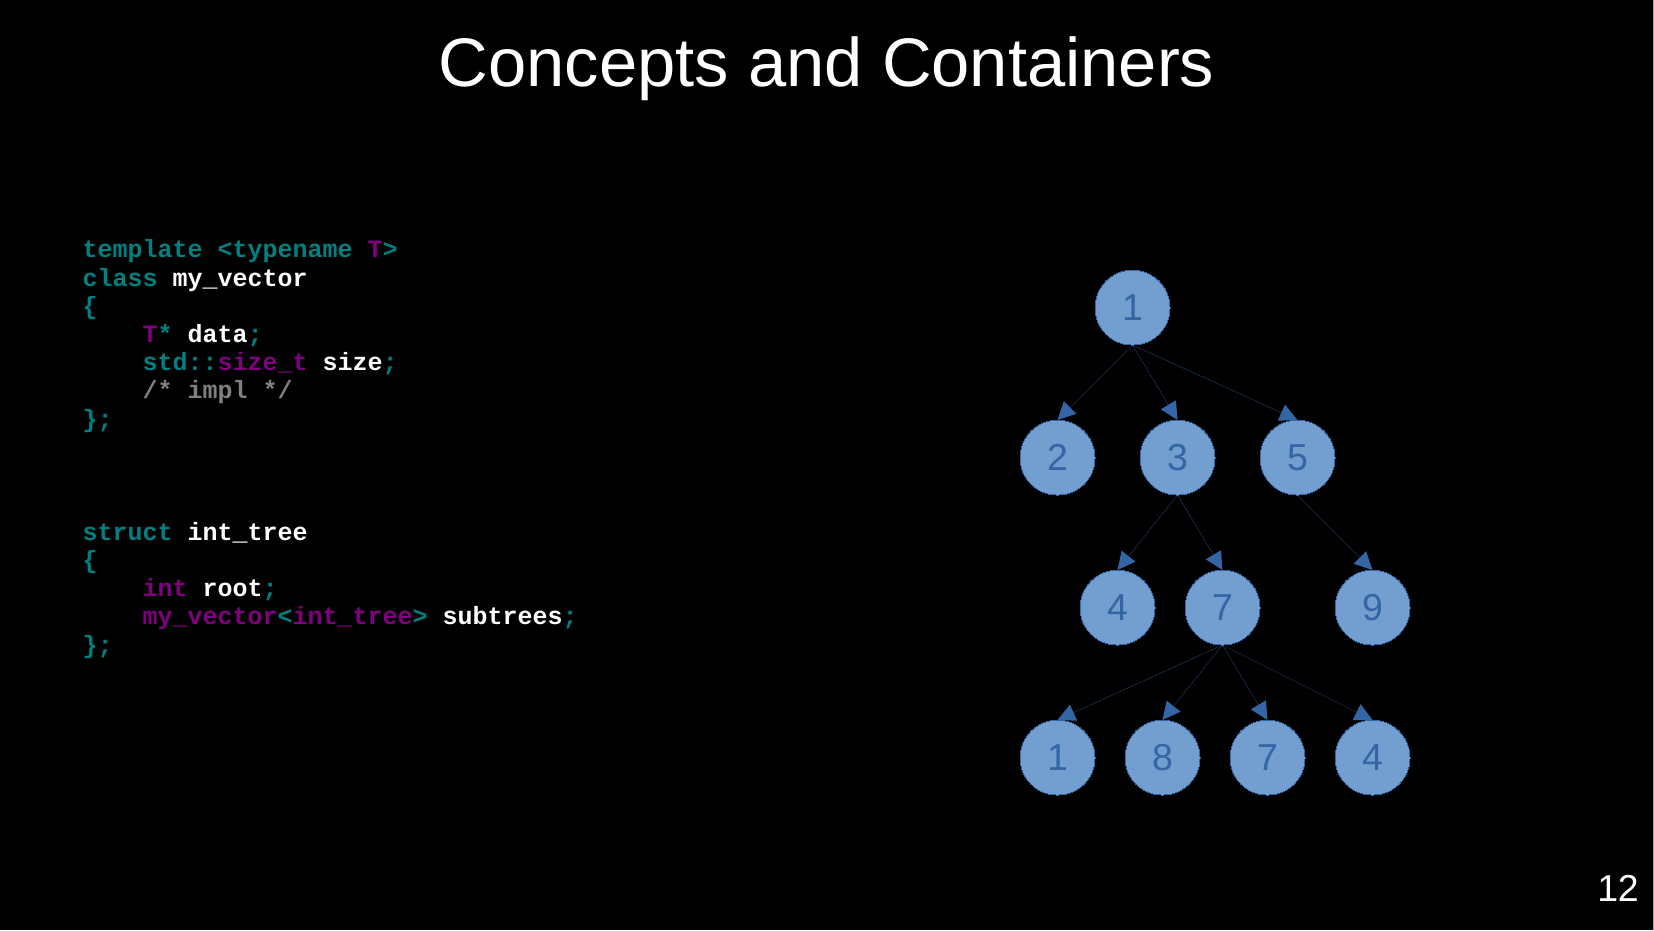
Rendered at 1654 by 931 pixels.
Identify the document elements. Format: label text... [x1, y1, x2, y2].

text_box 8 [1125, 720, 1201, 796]
text_box 9 [1335, 570, 1411, 646]
text_box 2 [1020, 420, 1096, 496]
title Concepts and Containers [82, 4, 1571, 121]
text_box 5 [1260, 420, 1336, 496]
text_box 4 [1335, 720, 1411, 796]
text_box 7 [1185, 570, 1261, 645]
text_box 1 [1020, 720, 1096, 796]
text_box 7 [1230, 720, 1306, 796]
text_box 3 [1140, 420, 1216, 495]
text_box 4 [1080, 570, 1156, 646]
text_box <number> [1024, 860, 1654, 931]
text_box 1 [1095, 270, 1171, 345]
subtitle template <typename T> class my_vector { T* data; std::size_t size; /* impl */ }; struct int_tree { int root; my_vector<int_tree> subtrees; }; [82, 180, 1571, 830]
